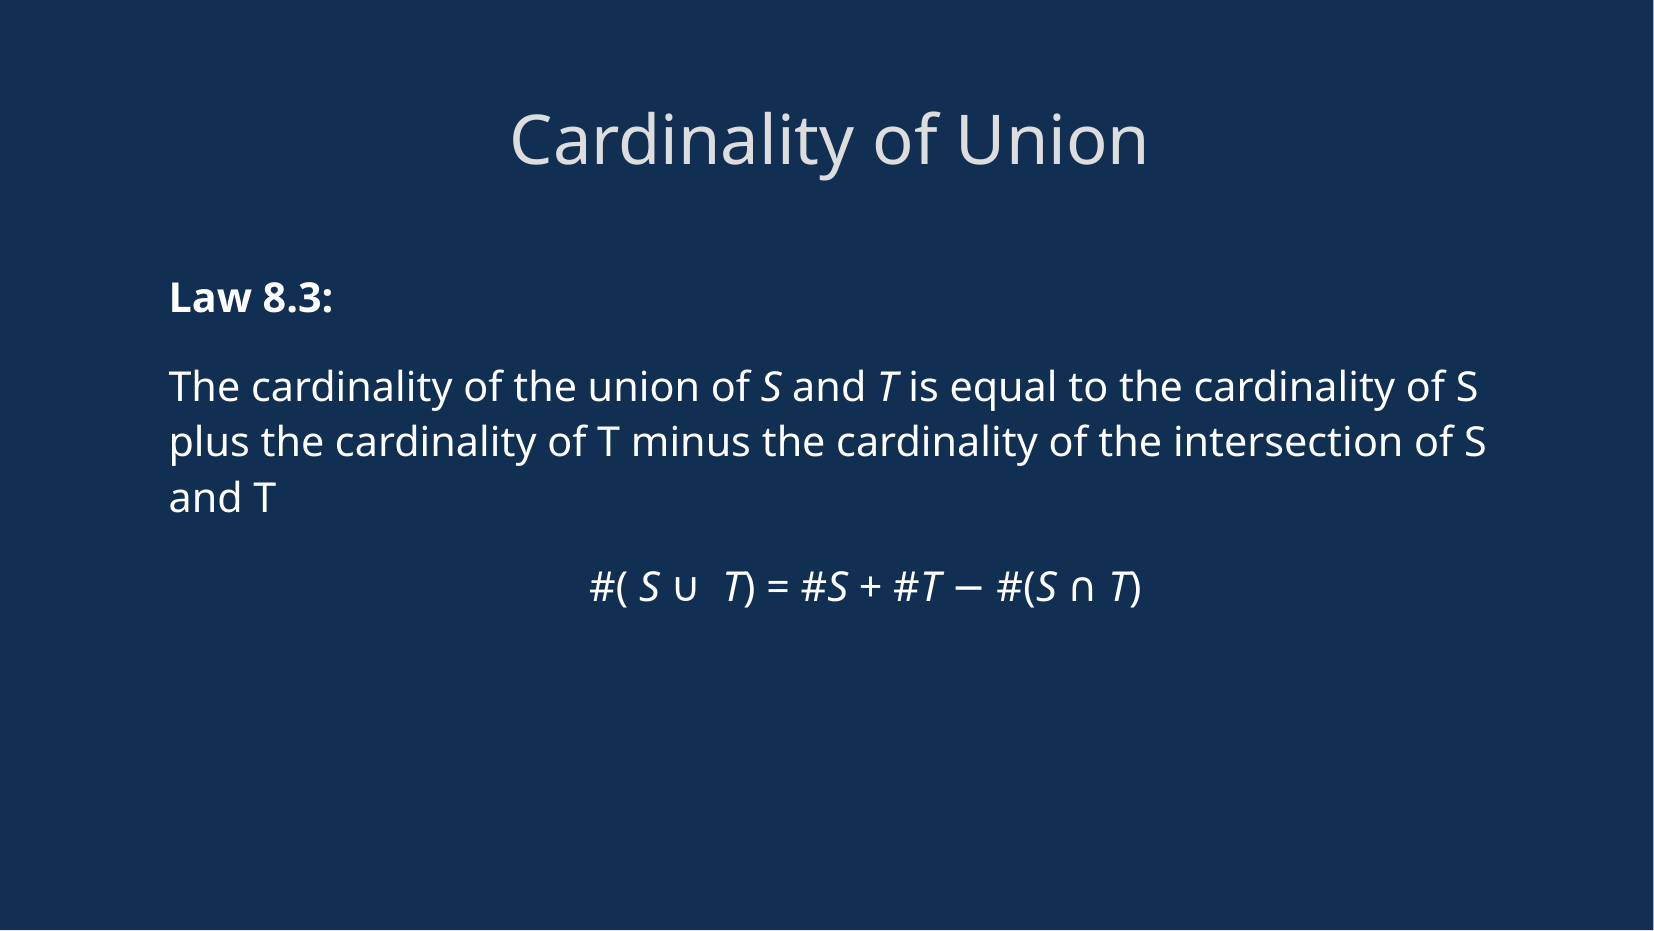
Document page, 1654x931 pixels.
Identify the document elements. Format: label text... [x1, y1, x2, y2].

title Cardinality of Union [97, 56, 1563, 220]
list Law 8.3: The cardinality of the union of S and T is equal to the cardinality of S plus the cardinality of T minus the cardinality of the intersection of S and T #( S ∪ T) = #S + #T − #(S ∩ T) [97, 268, 1563, 806]
